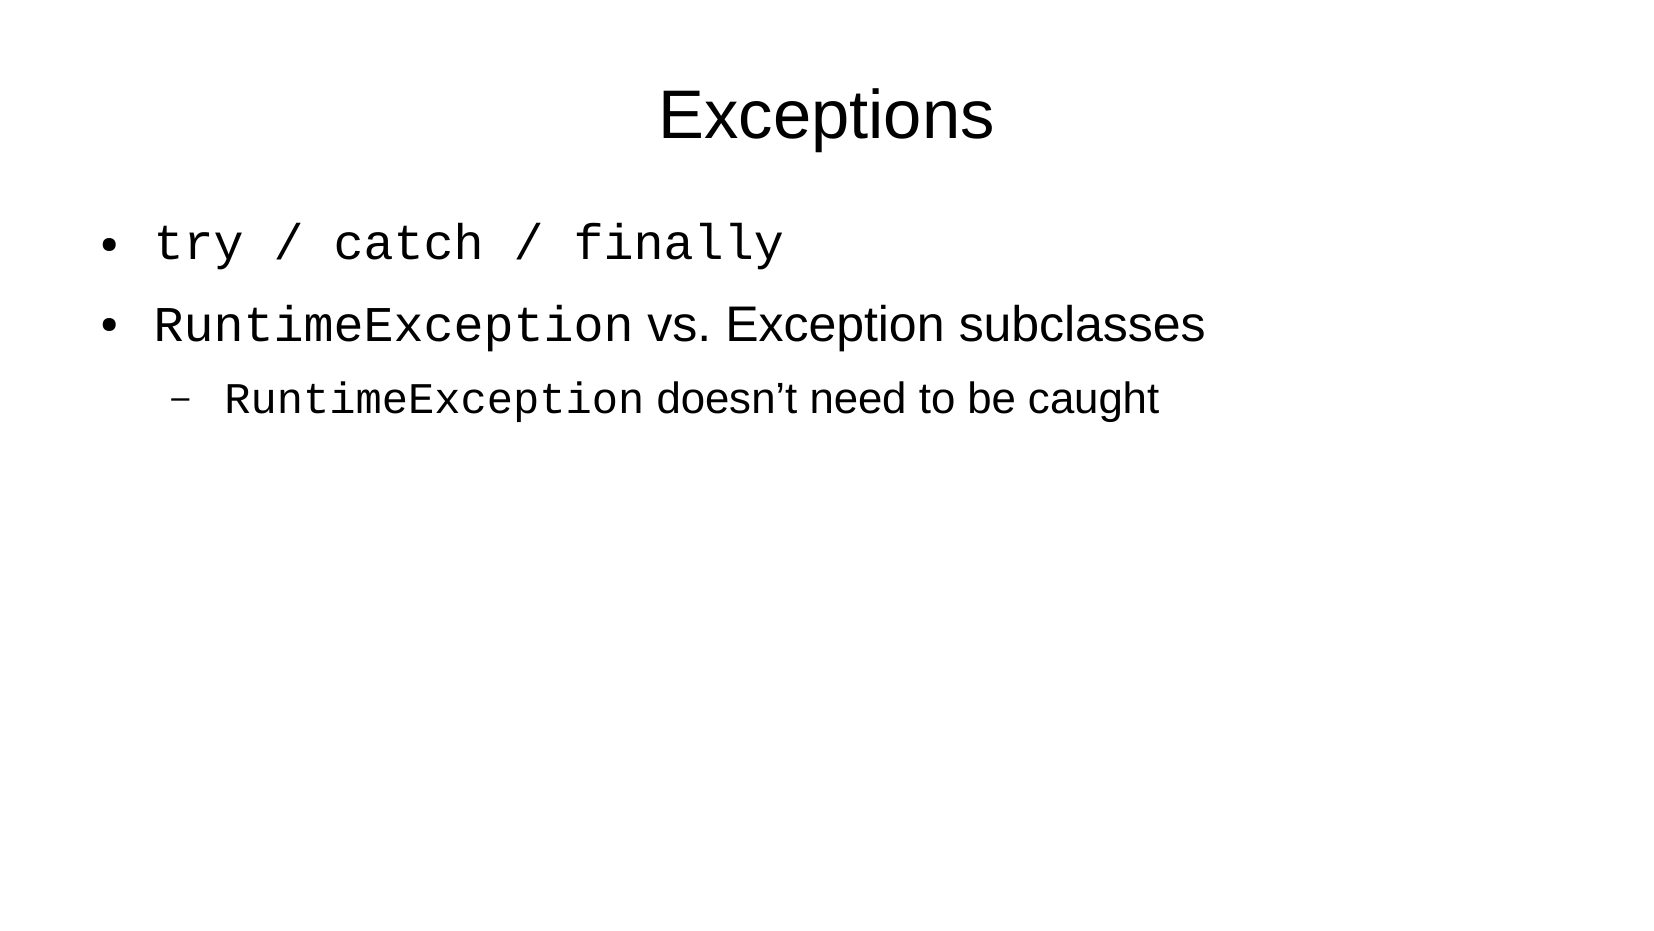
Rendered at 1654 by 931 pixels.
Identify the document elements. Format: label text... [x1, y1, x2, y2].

title Exceptions [82, 37, 1571, 193]
list try / catch / finally RuntimeException vs. Exception subclasses RuntimeException doesn’t need to be caught [82, 217, 1571, 758]
